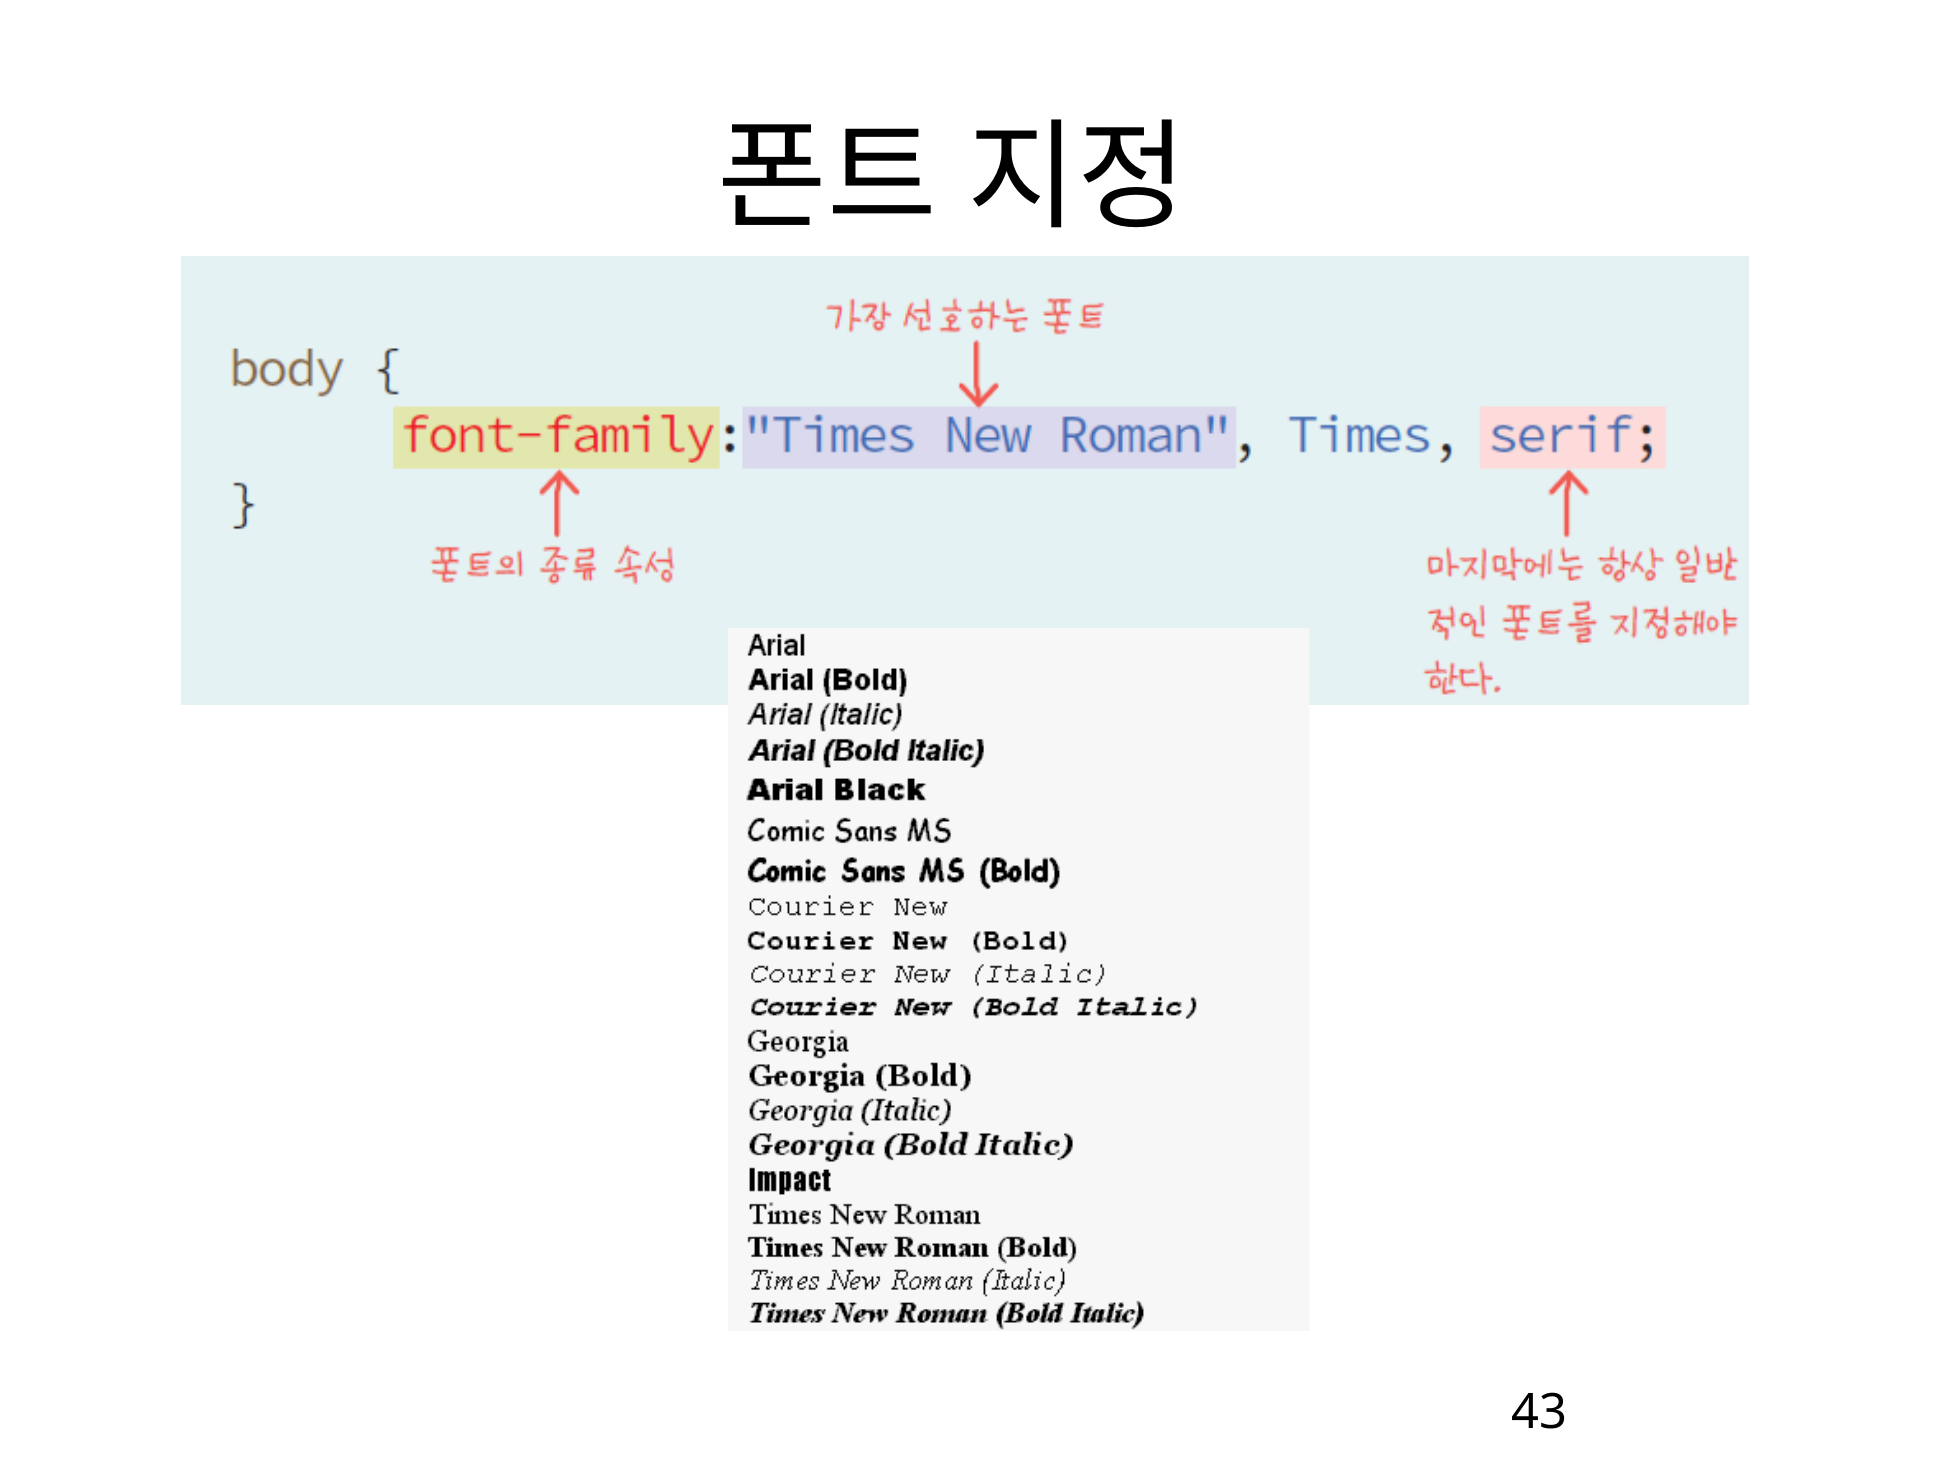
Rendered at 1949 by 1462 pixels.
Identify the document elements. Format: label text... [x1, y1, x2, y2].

title 폰트 지정 [156, 92, 1749, 255]
slide_number <숫자> [1496, 1372, 1899, 1462]
picture [181, 256, 1749, 1331]
